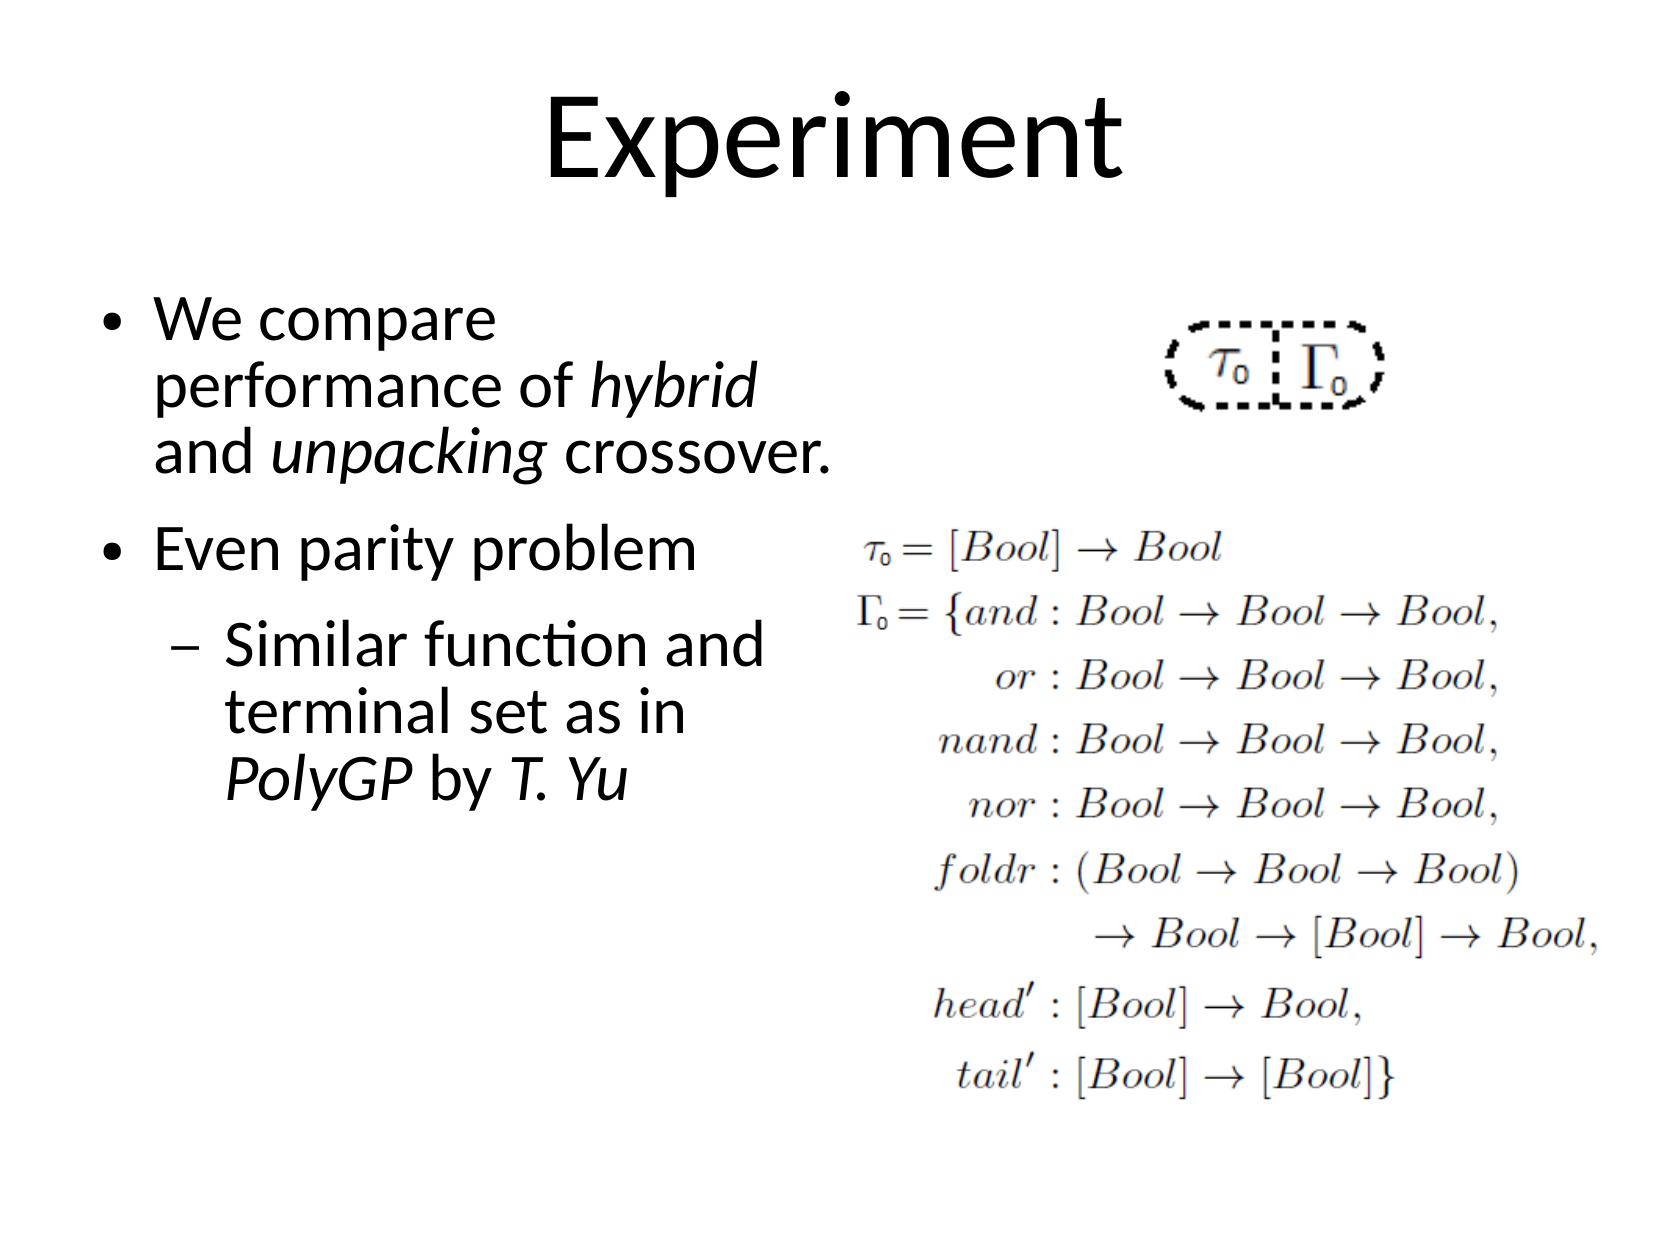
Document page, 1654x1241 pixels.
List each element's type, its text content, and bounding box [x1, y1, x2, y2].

picture [1126, 268, 1427, 466]
list We compare performance of hybrid and unpacking crossover. Even parity problem Similar function and terminal set as in PolyGP by T. Yu [82, 290, 856, 1156]
picture [852, 525, 1614, 1115]
title Experiment [90, 70, 1579, 223]
